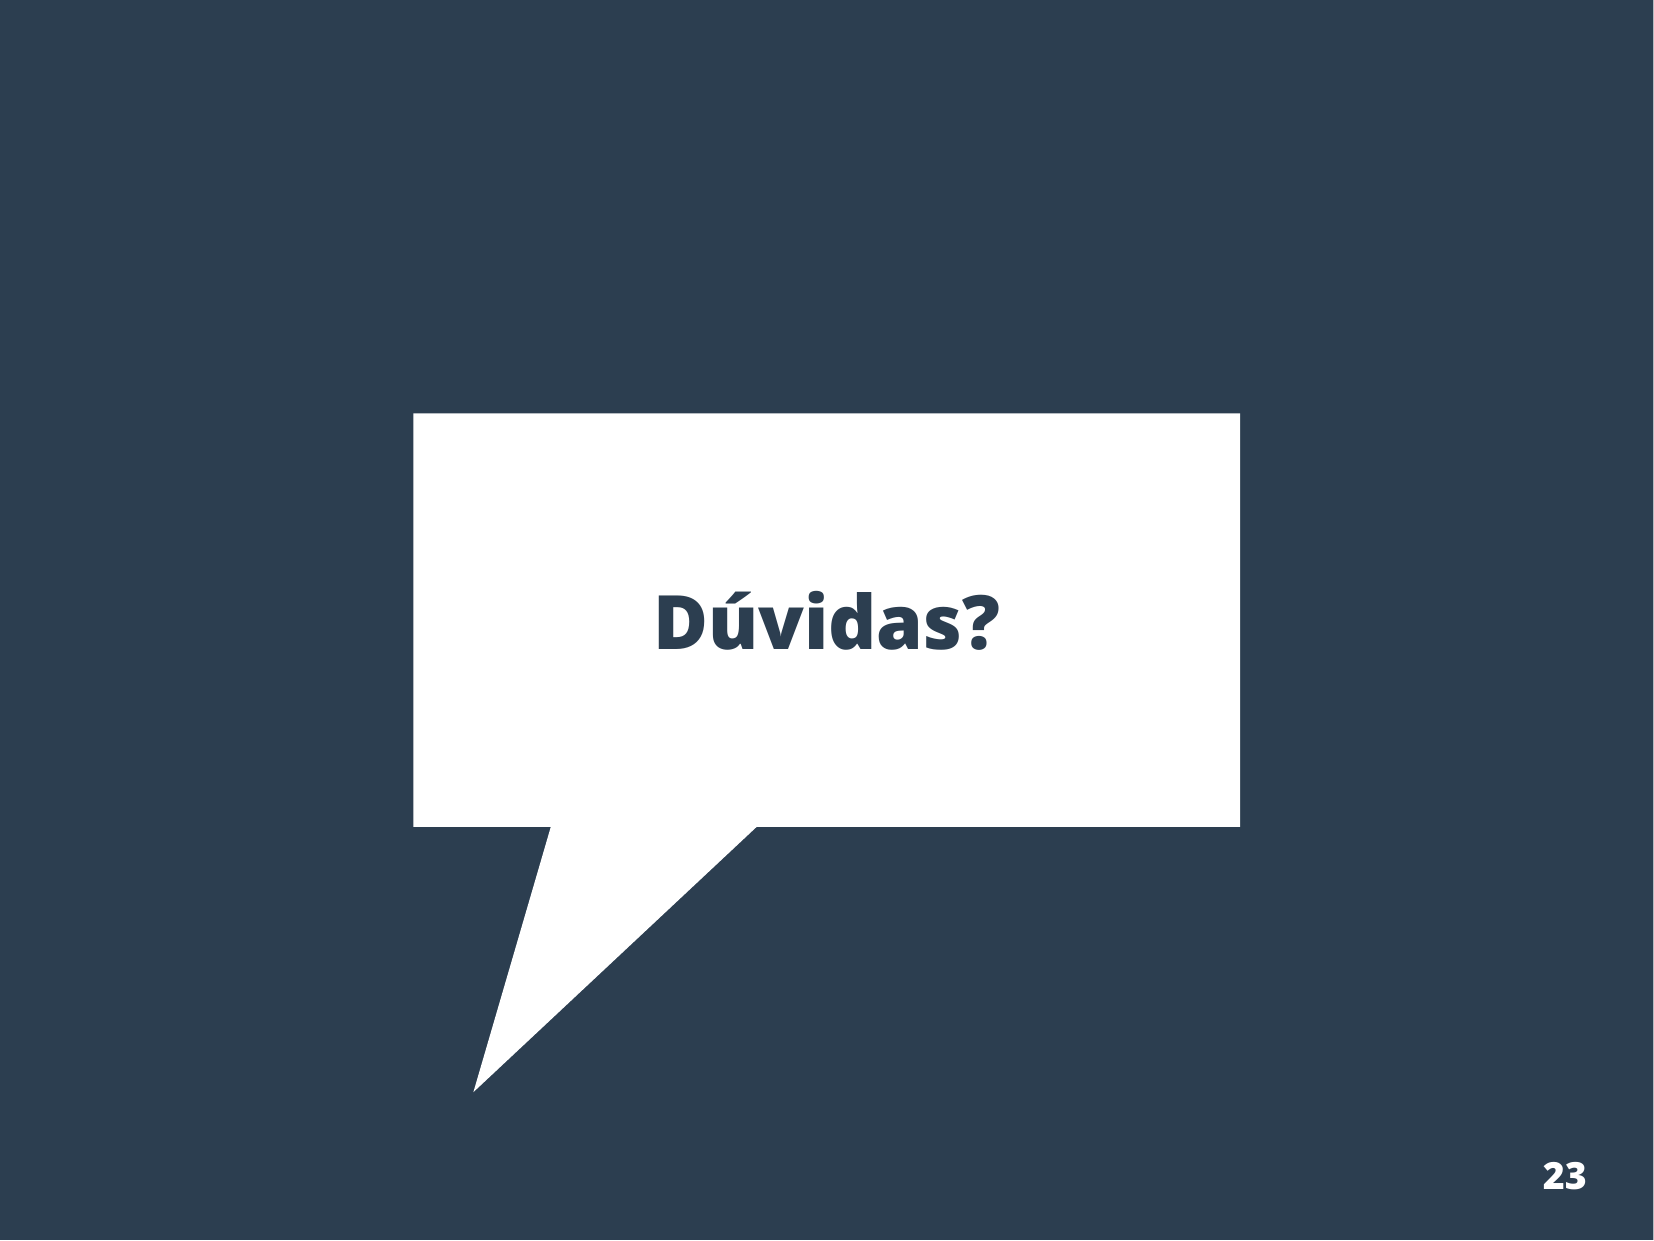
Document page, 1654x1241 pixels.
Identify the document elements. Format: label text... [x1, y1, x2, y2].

title Dúvidas? [442, 442, 1211, 798]
